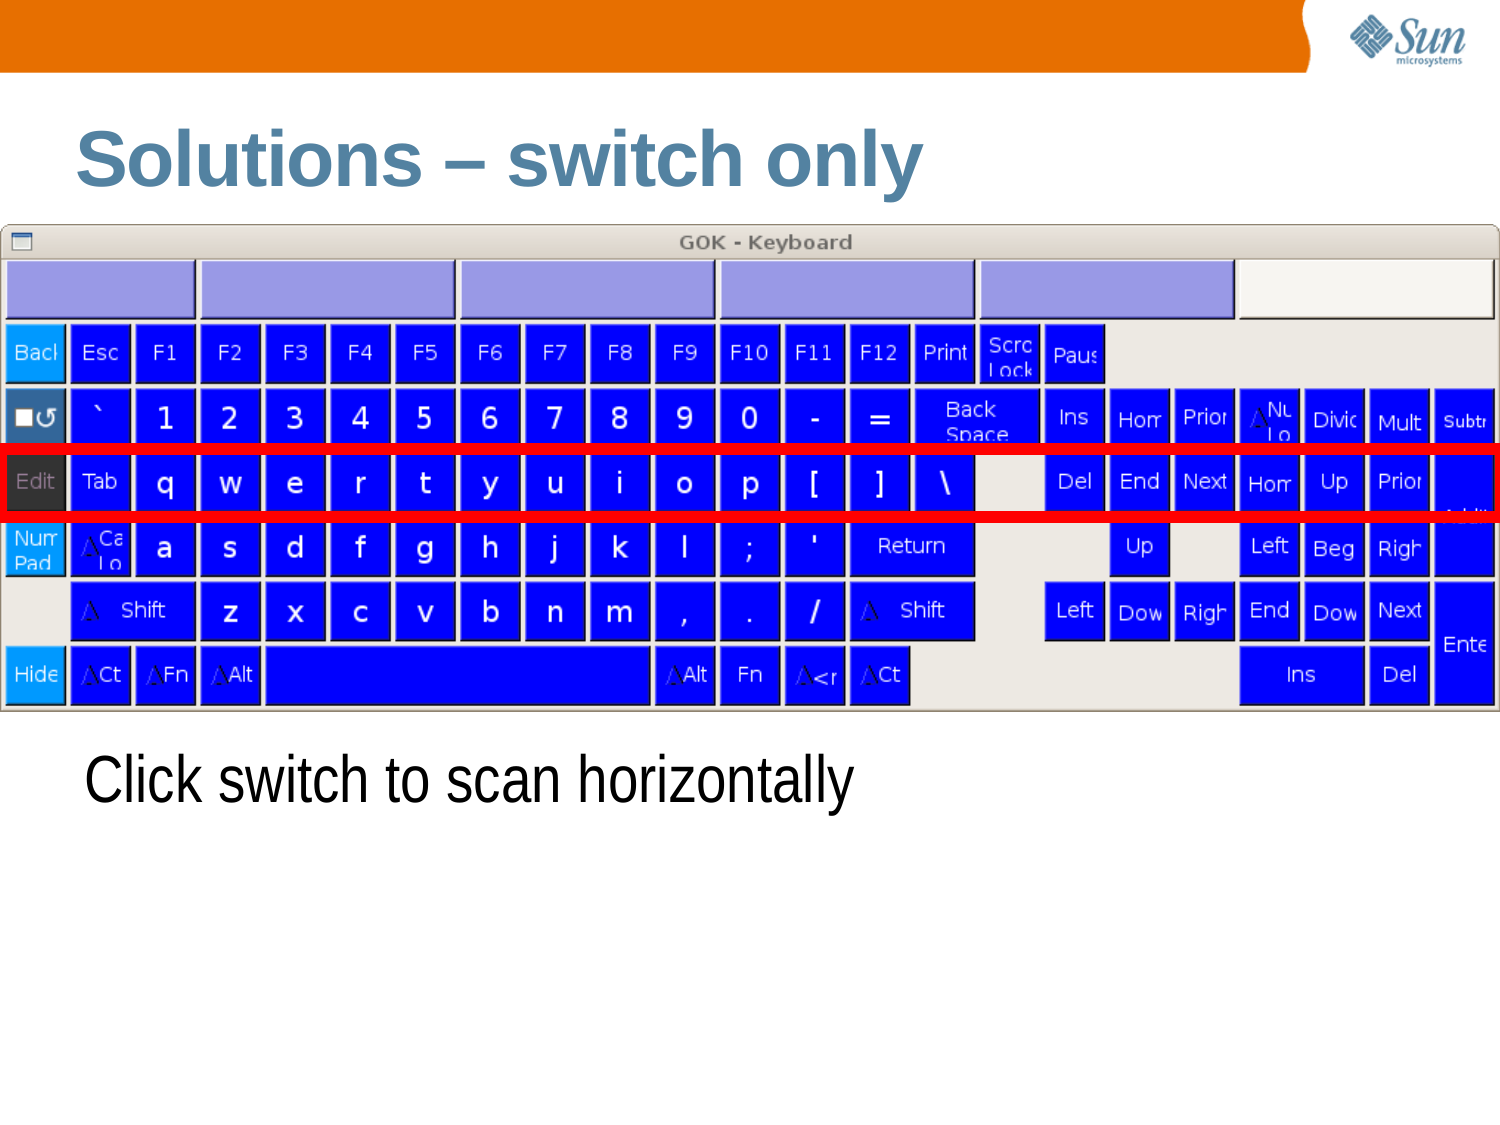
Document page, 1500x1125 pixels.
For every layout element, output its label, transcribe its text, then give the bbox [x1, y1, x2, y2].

picture [7, 455, 1495, 511]
picture [0, 0, 1500, 75]
list Click switch to scan horizontally [64, 750, 1402, 1016]
title Solutions – switch only [75, 122, 1438, 224]
picture [0, 224, 1500, 443]
picture [0, 523, 1500, 712]
